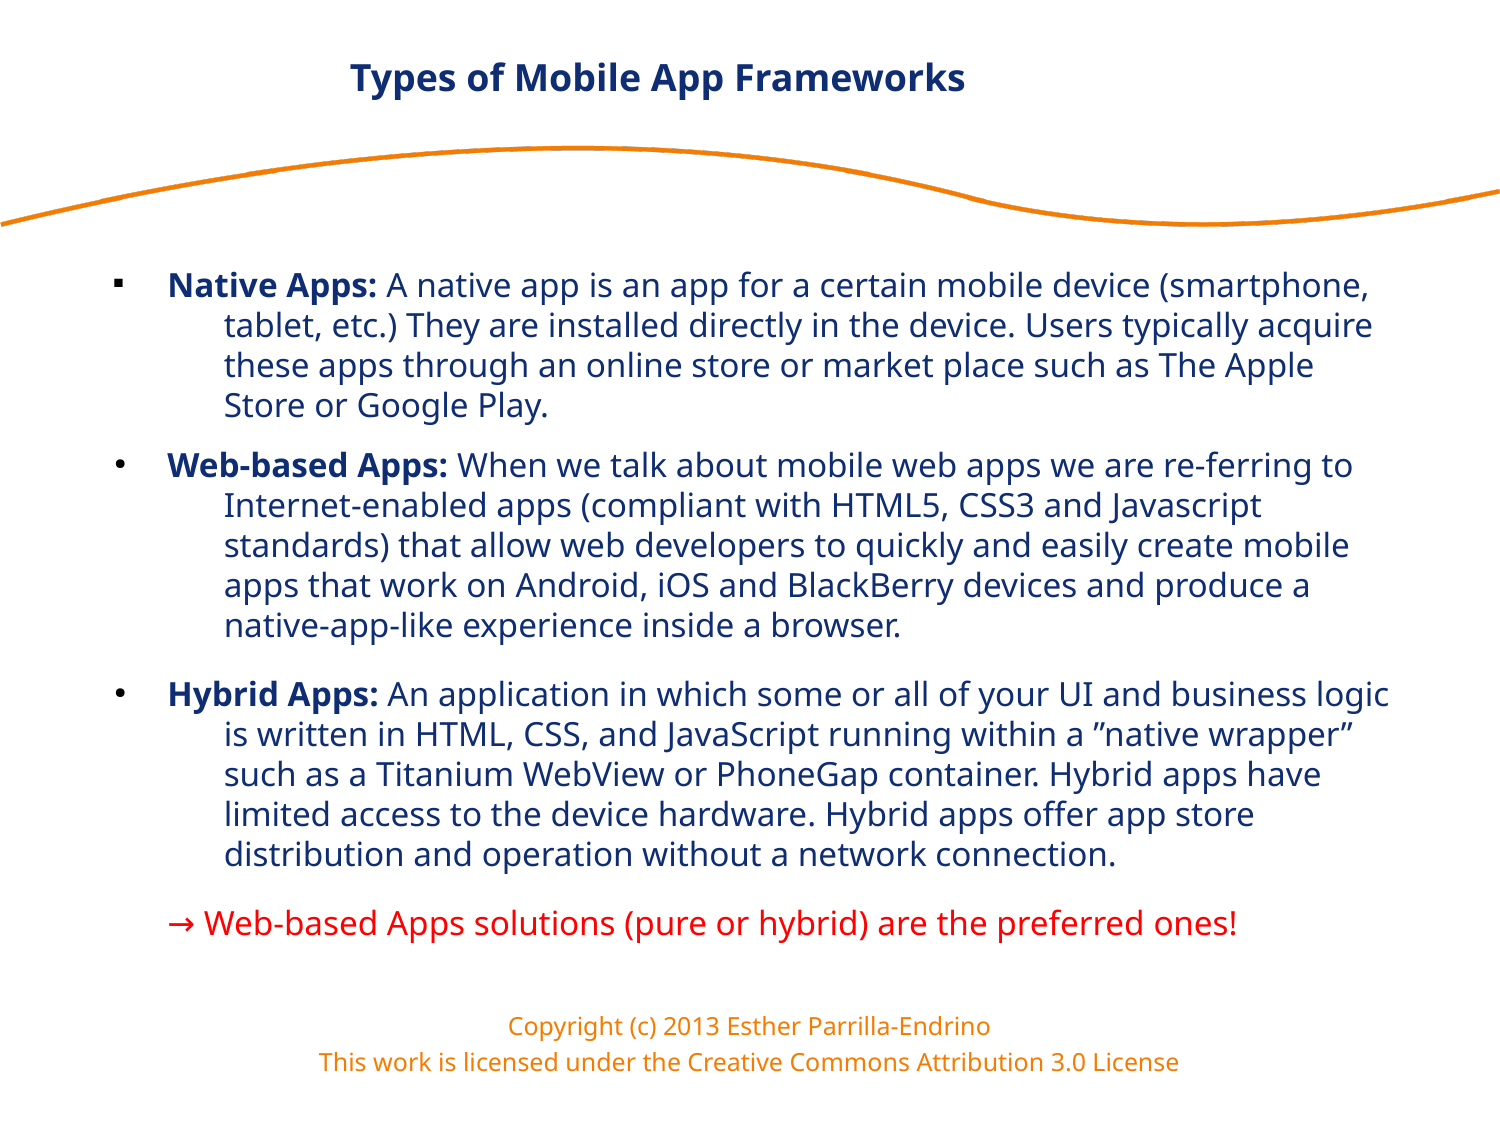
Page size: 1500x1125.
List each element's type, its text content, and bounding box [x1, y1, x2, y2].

title Types of Mobile App Frameworks [142, 49, 1184, 152]
list Copyright (c) 2013 Esther Parrilla-Endrino This work is licensed under the Creative Commons Attribution 3.0 License [90, 1010, 1411, 1096]
list Native Apps: A native app is an app for a certain mobile device (smartphone, tablet, etc.) They are installed directly in the device. Users typically acquire these apps through an online store or market place such as The Apple Store or Google Play. Web-based Apps: When we talk about mobile web apps we are re-ferring to Internet-enabled apps (compliant with HTML5, CSS3 and Javascript standards) that allow web developers to quickly and easily create mobile apps that work on Android, iOS and BlackBerry devices and produce a native-app-like experience inside a browser. Hybrid Apps: An application in which some or all of your UI and business logic is written in HTML, CSS, and JavaScript running within a ”native wrapper” such as a Titanium WebView or PhoneGap container. Hybrid apps have limited access to the device hardware. Hybrid apps offer app store distribution and operation without a network connection. → Web-based Apps solutions (pure or hybrid) are the preferred ones! [96, 195, 1408, 1010]
picture [0, 145, 1500, 227]
